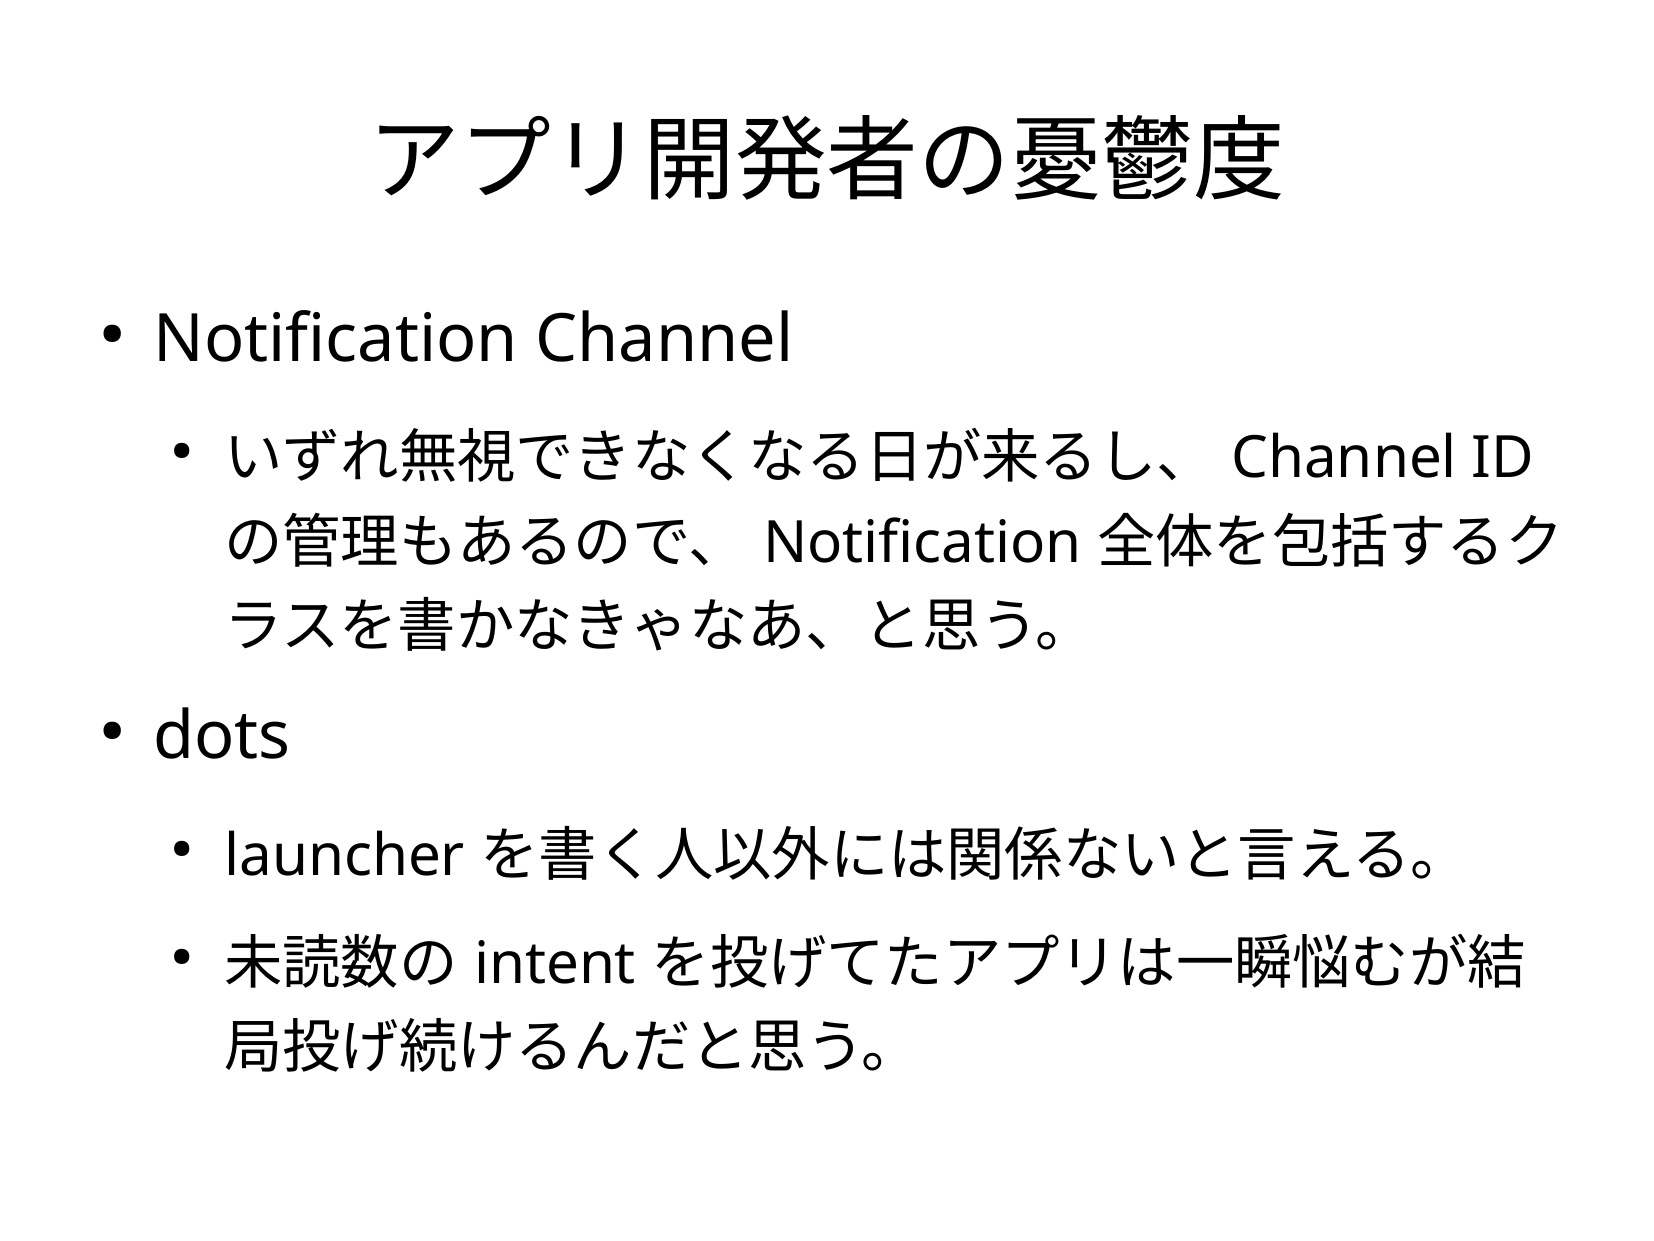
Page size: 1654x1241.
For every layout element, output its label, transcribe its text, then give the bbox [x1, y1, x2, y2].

list Notification Channel いずれ無視できなくなる日が来るし、Channel IDの管理もあるので、Notification全体を包括するクラスを書かなきゃなあ、と思う。 dots launcherを書く人以外には関係ないと言える。 未読数のintentを投げてたアプリは一瞬悩むが結局投げ続けるんだと思う。 [82, 290, 1571, 1109]
title アプリ開発者の憂鬱度 [82, 49, 1571, 257]
